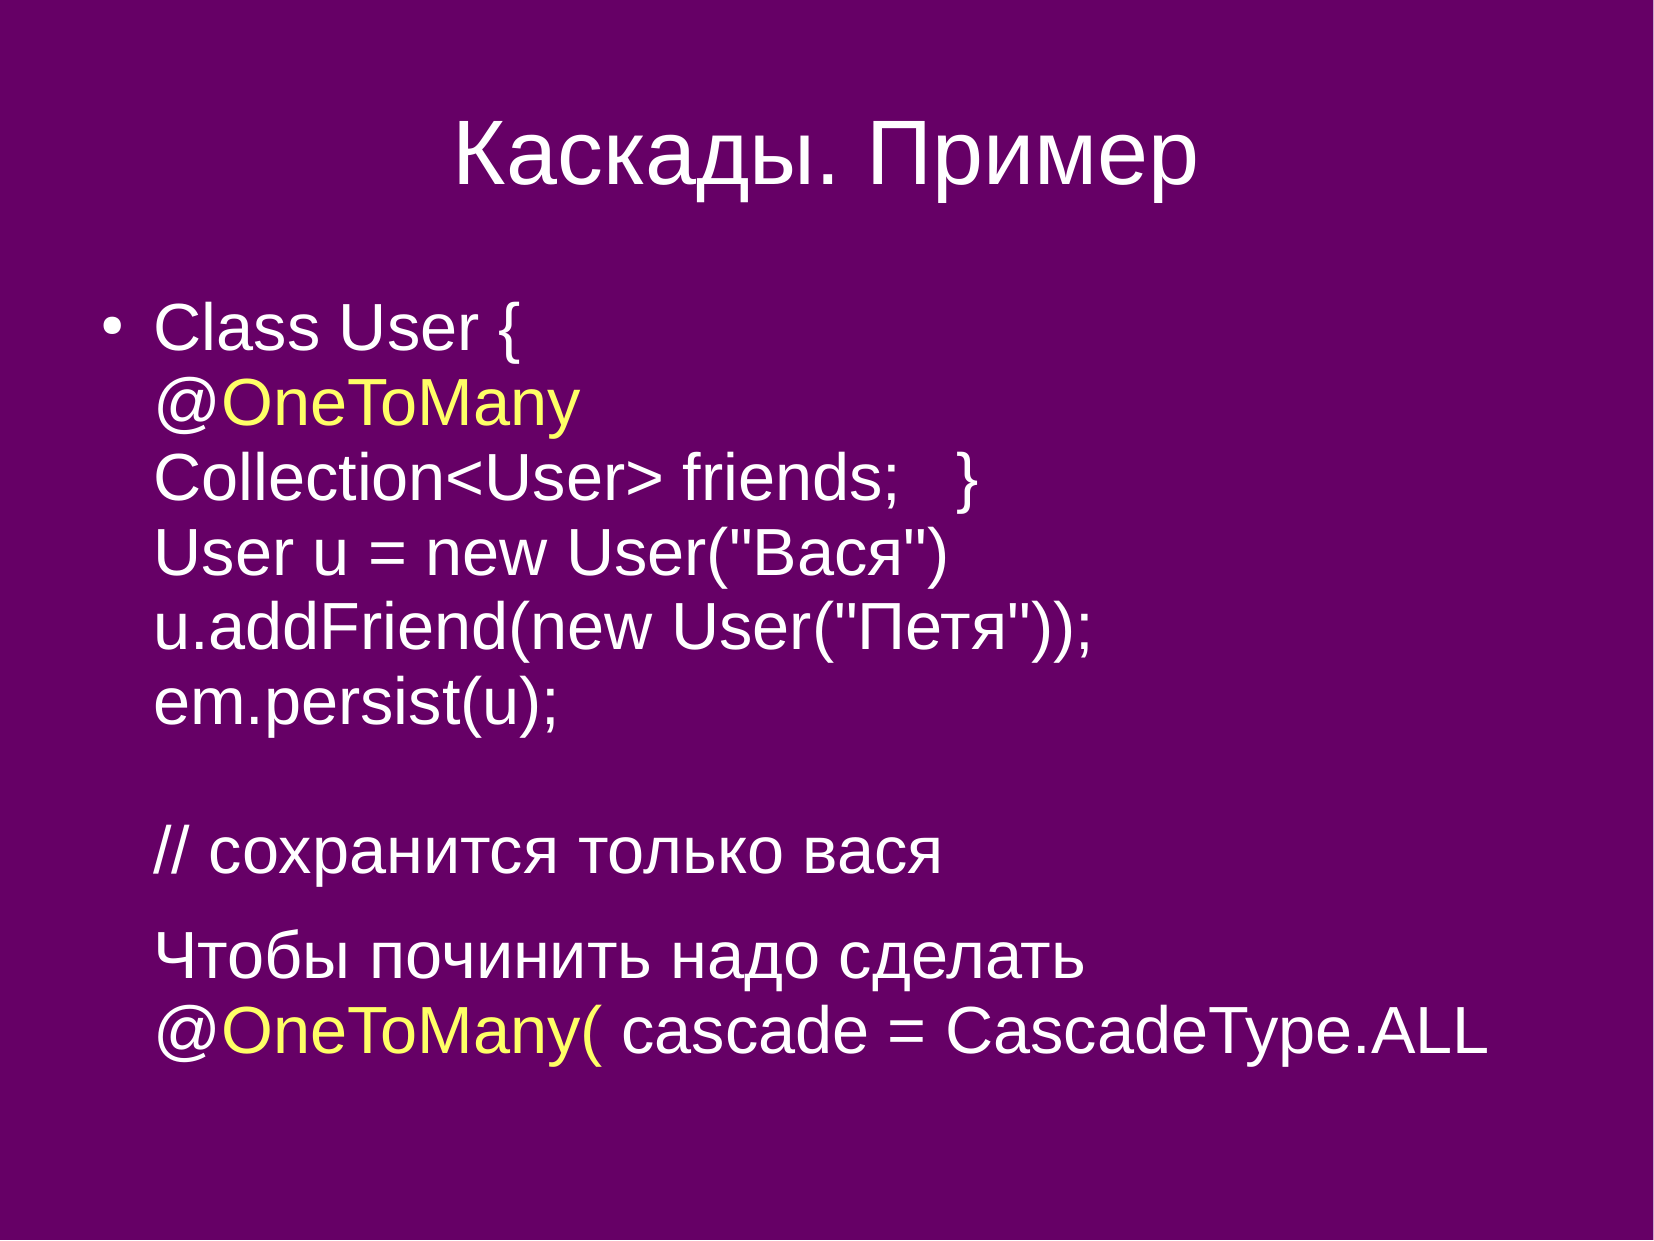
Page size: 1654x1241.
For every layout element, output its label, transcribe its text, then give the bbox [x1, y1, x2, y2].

list Class User { @OneToMany Collection<User> friends; } User u = new User("Вася") u.addFriend(new User("Петя")); em.persist(u); // сохранится только вася Чтобы починить надо сделать @OneToMany( cascade = CascadeType.ALL [82, 290, 1571, 1068]
title Каскады. Пример [82, 49, 1571, 257]
